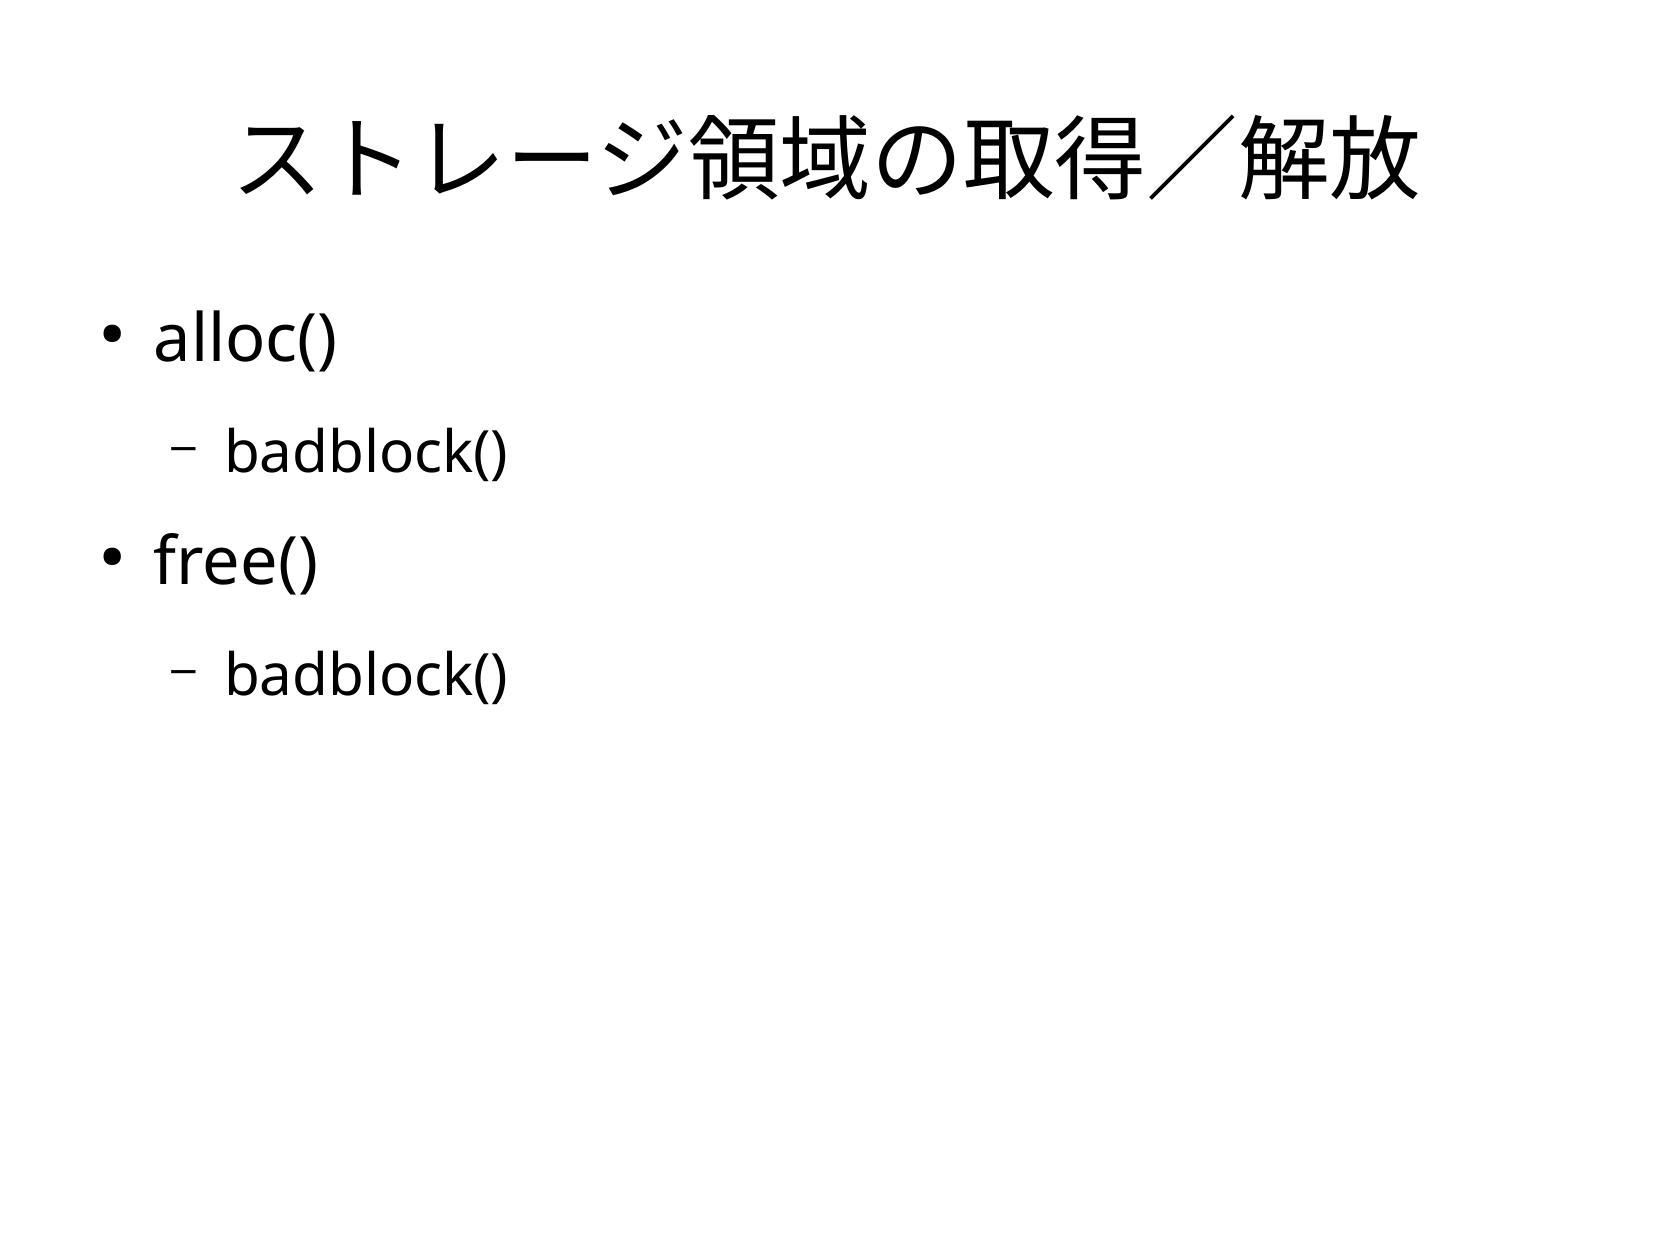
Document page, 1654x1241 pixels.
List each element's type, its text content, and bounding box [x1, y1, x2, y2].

list alloc() badblock() free() badblock() [82, 290, 1538, 1170]
title ストレージ領域の取得／解放 [82, 49, 1571, 257]
